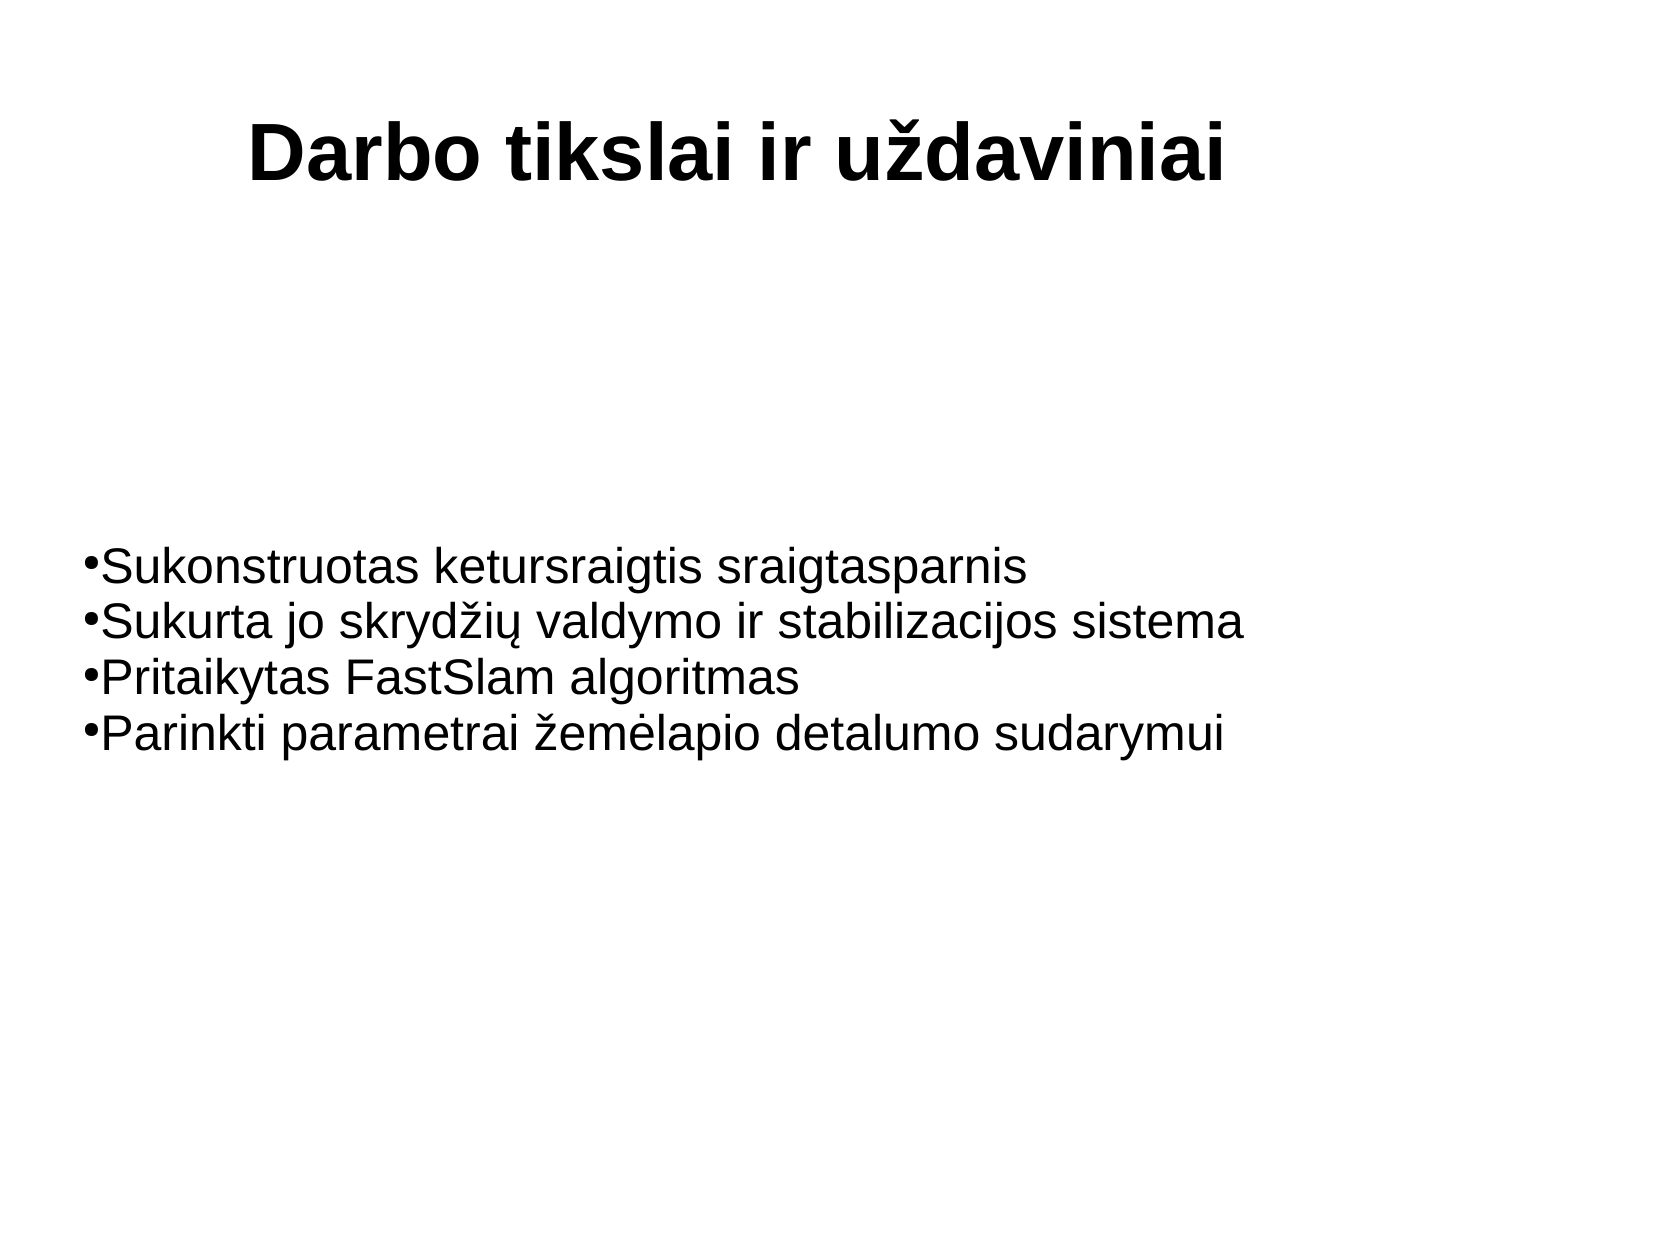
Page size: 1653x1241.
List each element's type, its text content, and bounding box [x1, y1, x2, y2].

subtitle Sukonstruotas ketursraigtis sraigtasparnis Sukurta jo skrydžių valdymo ir stabilizacijos sistema Pritaikytas FastSlam algoritmas Parinkti parametrai žemėlapio detalumo sudarymui [82, 290, 1417, 1010]
title Darbo tikslai ir uždaviniai [59, 49, 1417, 257]
